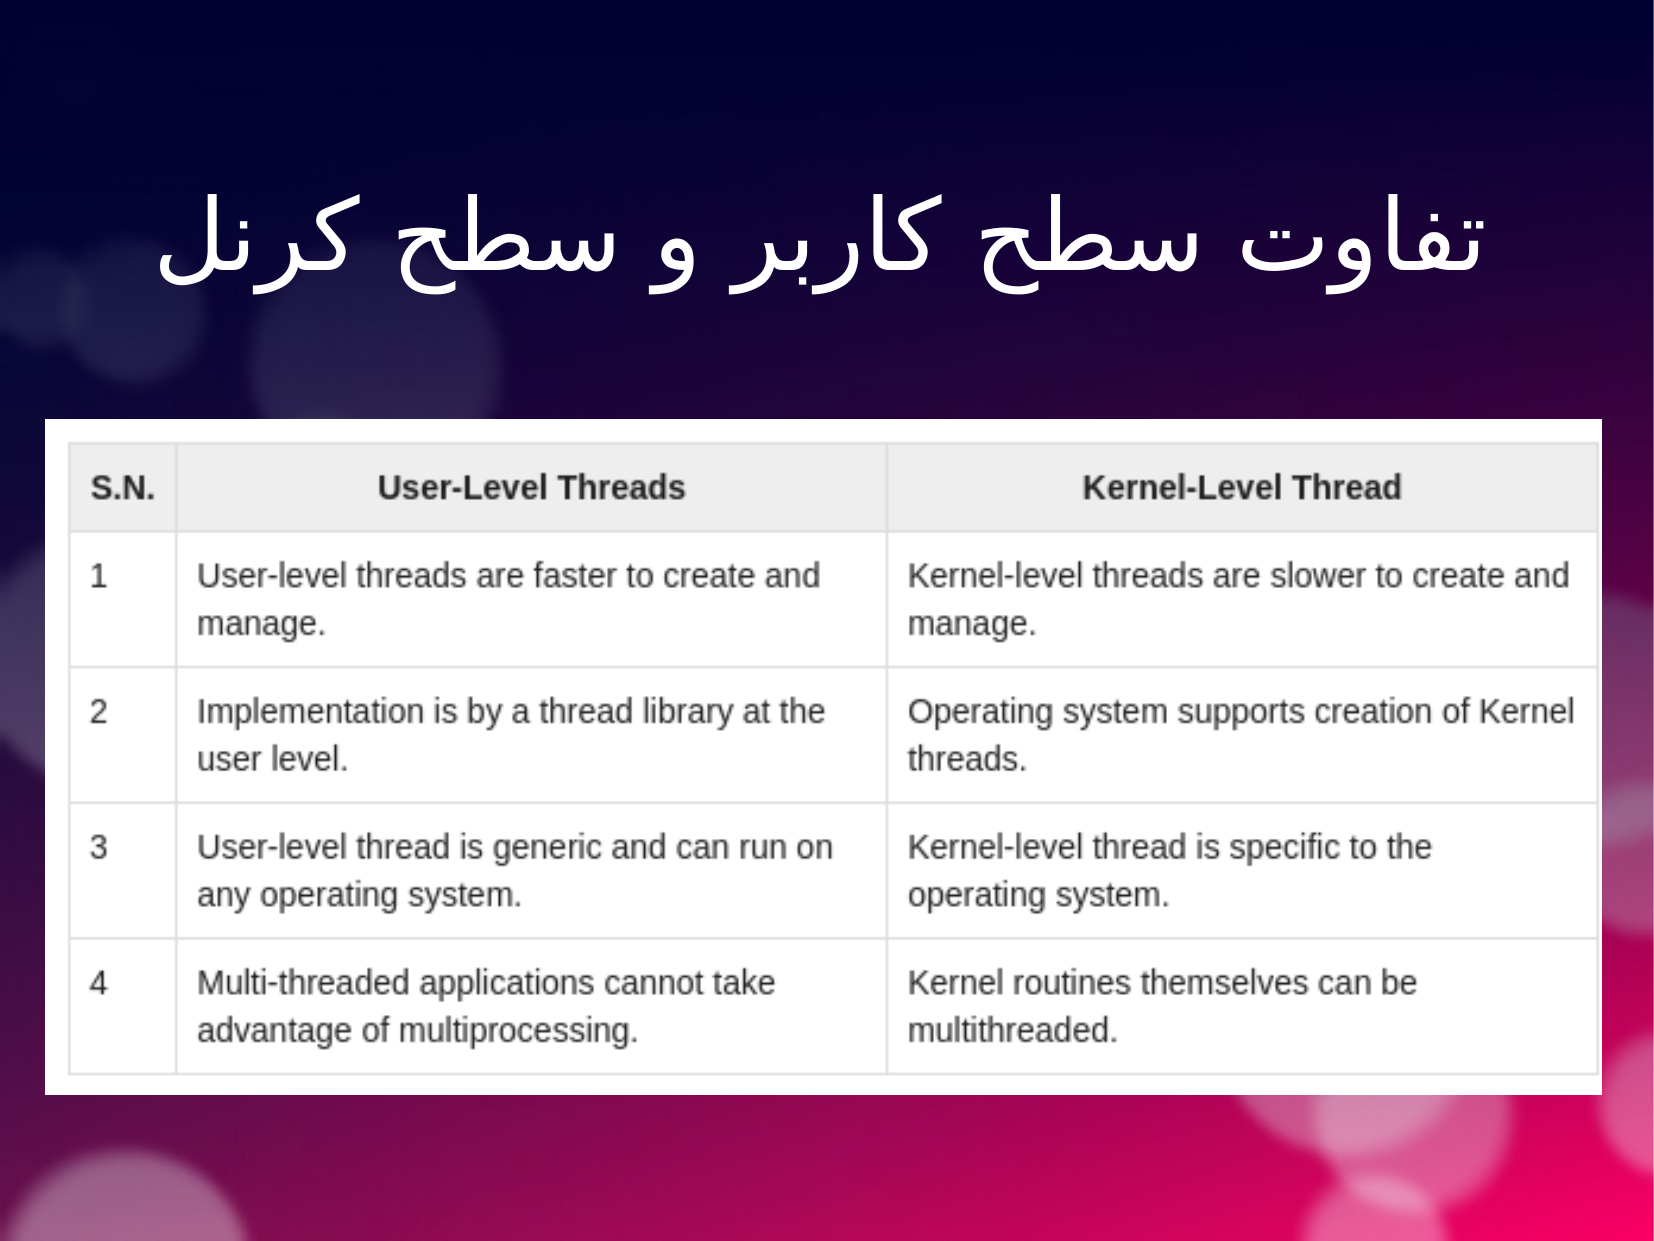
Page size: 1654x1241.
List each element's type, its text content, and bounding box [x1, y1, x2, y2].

title تفاوت سطح کاربر و سطح کرنل [76, 131, 1565, 340]
picture [0, 0, 1654, 1241]
